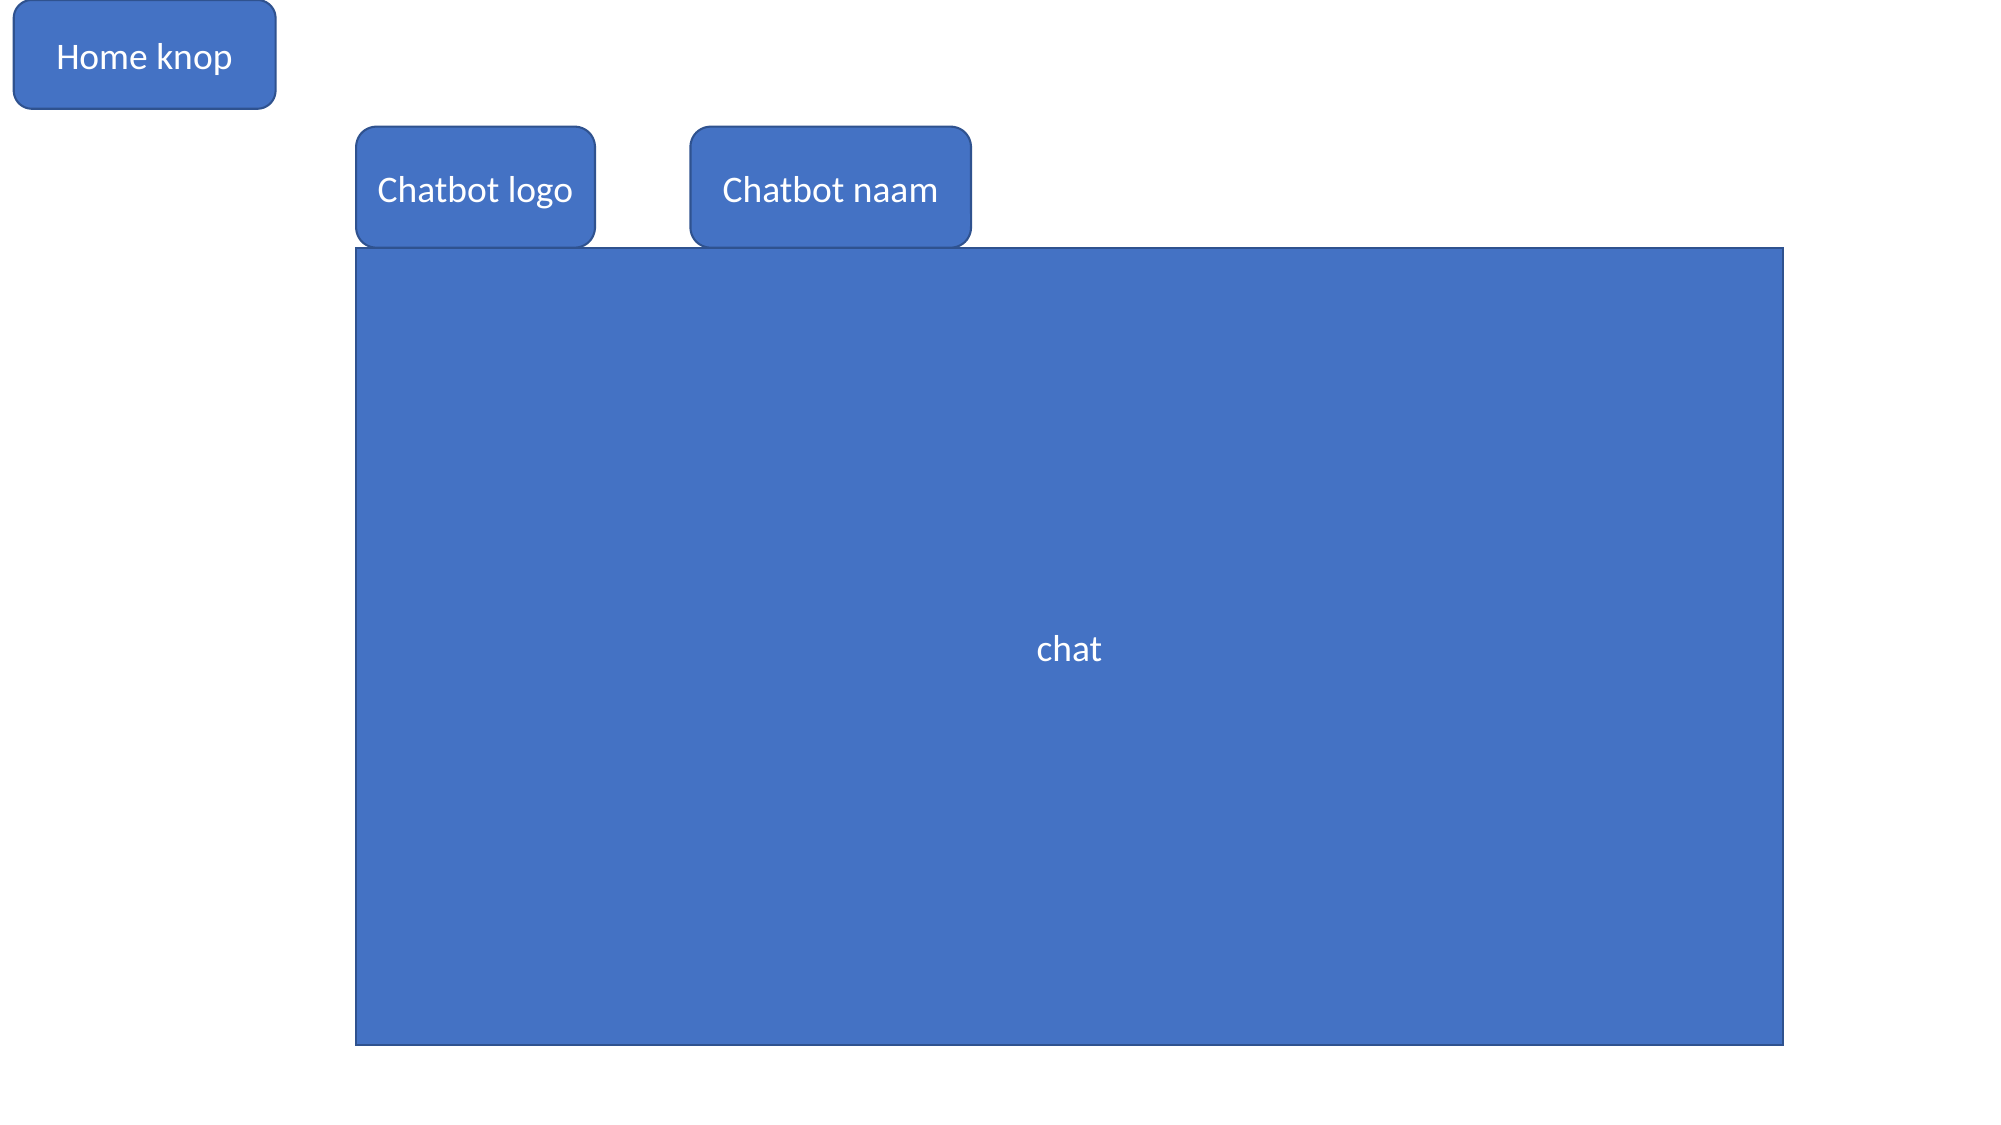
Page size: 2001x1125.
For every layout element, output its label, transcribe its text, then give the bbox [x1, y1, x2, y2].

text_box Home knop [13, 0, 276, 109]
text_box chat [356, 248, 1783, 1045]
text_box Chatbot logo [356, 126, 595, 248]
text_box Chatbot naam [690, 126, 972, 248]
